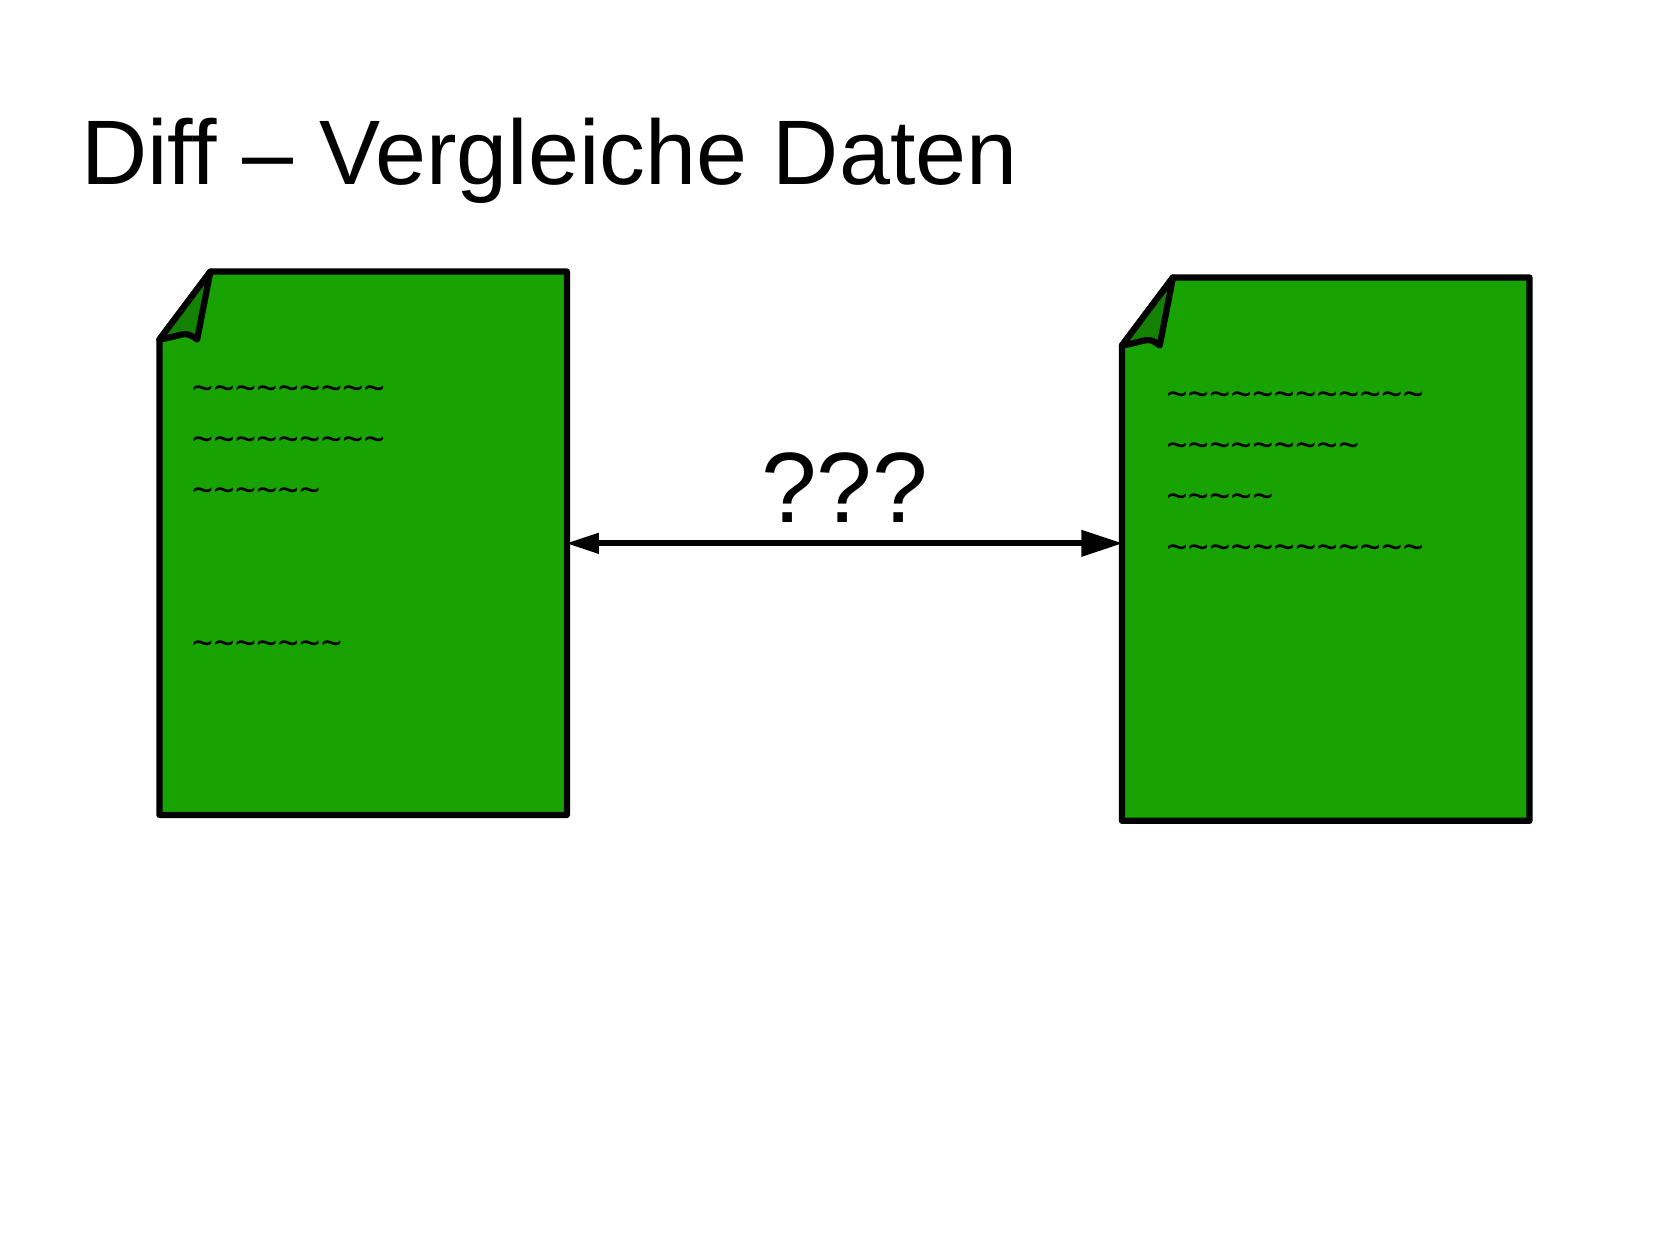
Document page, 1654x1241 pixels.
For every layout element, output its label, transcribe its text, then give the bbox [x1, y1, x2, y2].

text_box [1121, 277, 1530, 821]
title Diff – Vergleiche Daten [81, 49, 1570, 257]
text_box [159, 271, 567, 815]
text_box ~~~~~~~~~~~~ ~~~~~~~~~ ~~~~~ ~~~~~~~~~~~~ [1151, 360, 1495, 638]
text_box ~~~~~~~~~ ~~~~~~~~~ ~~~~~~ ~~~~~~~ [177, 354, 520, 685]
